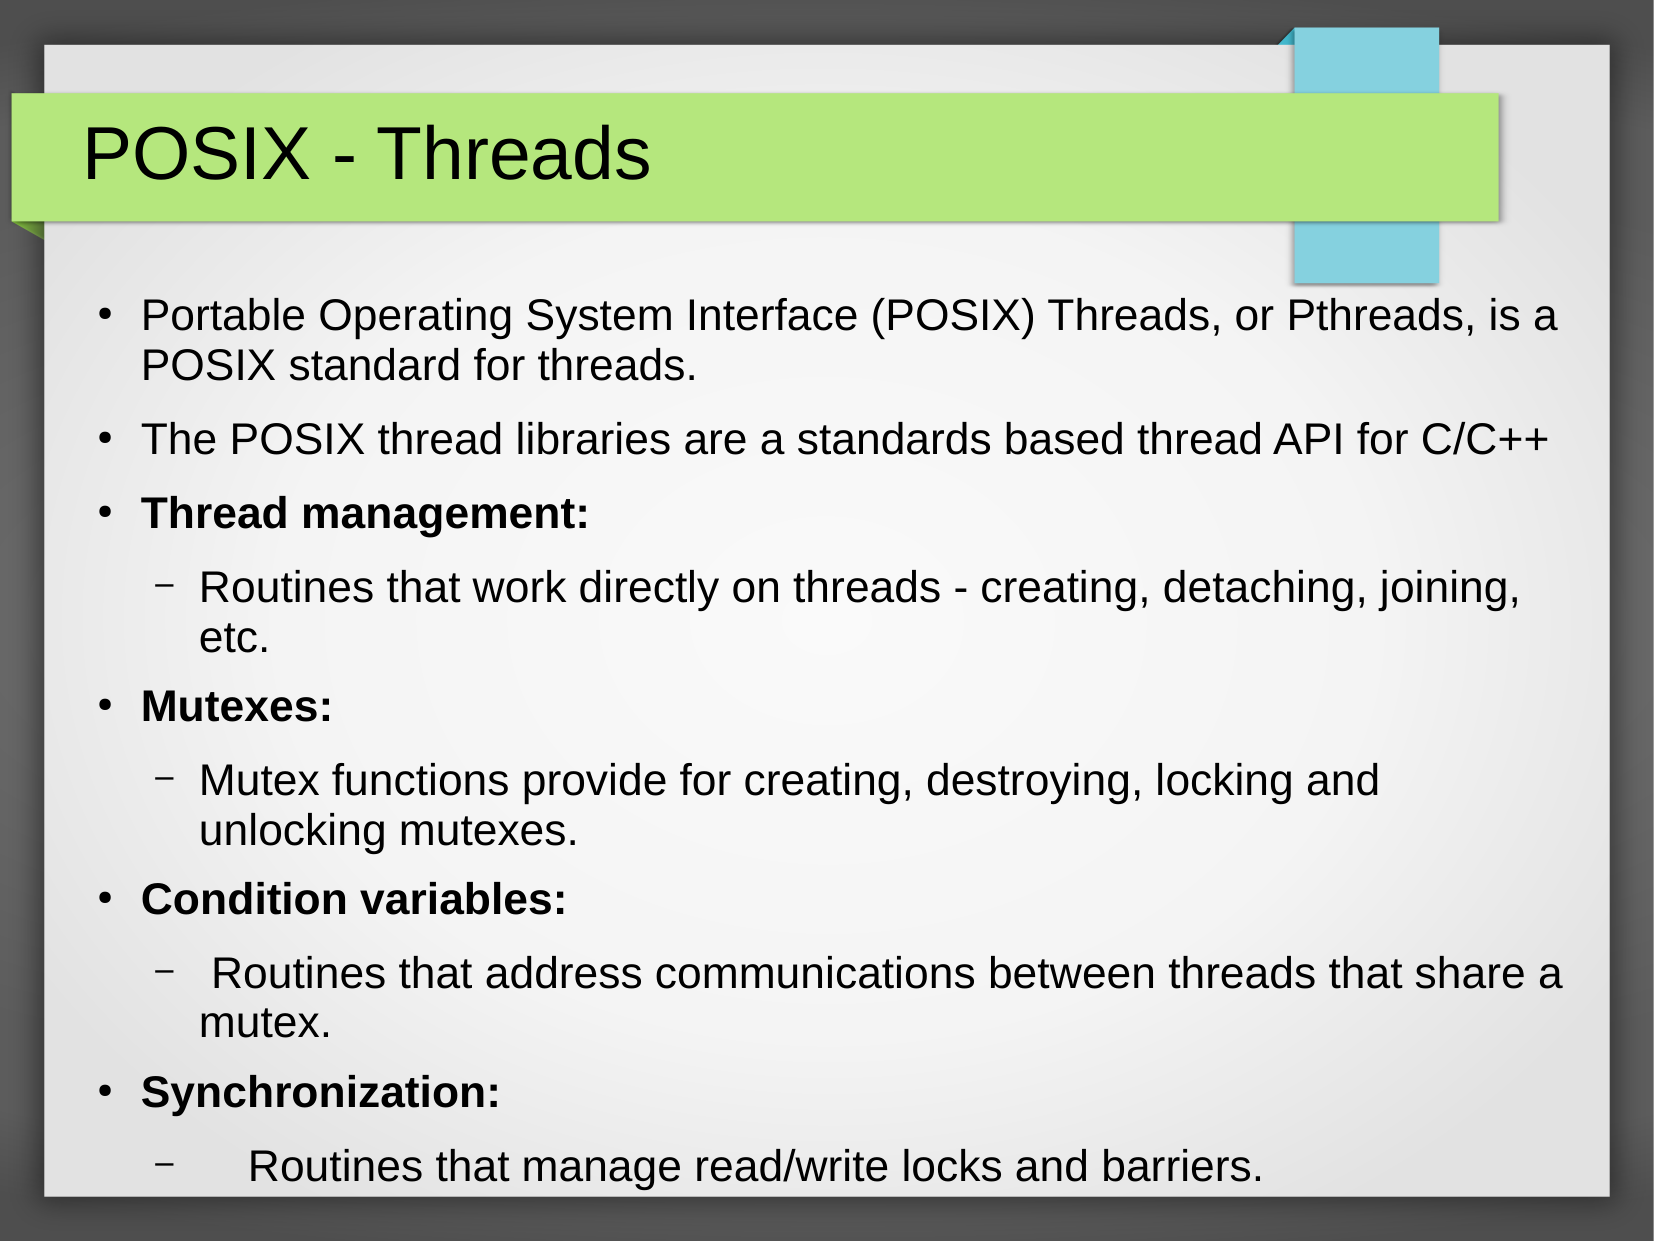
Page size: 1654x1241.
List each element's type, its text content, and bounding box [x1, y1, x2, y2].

list Portable Operating System Interface (POSIX) Threads, or Pthreads, is a POSIX standard for threads. The POSIX thread libraries are a standards based thread API for C/C++ Thread management: Routines that work directly on threads - creating, detaching, joining, etc. Mutexes: Mutex functions provide for creating, destroying, locking and unlocking mutexes. Condition variables: Routines that address communications between threads that share a mutex. Synchronization: Routines that manage read/write locks and barriers. [82, 290, 1571, 1193]
title POSIX - Threads [82, 94, 1264, 213]
picture [0, 0, 1654, 1241]
